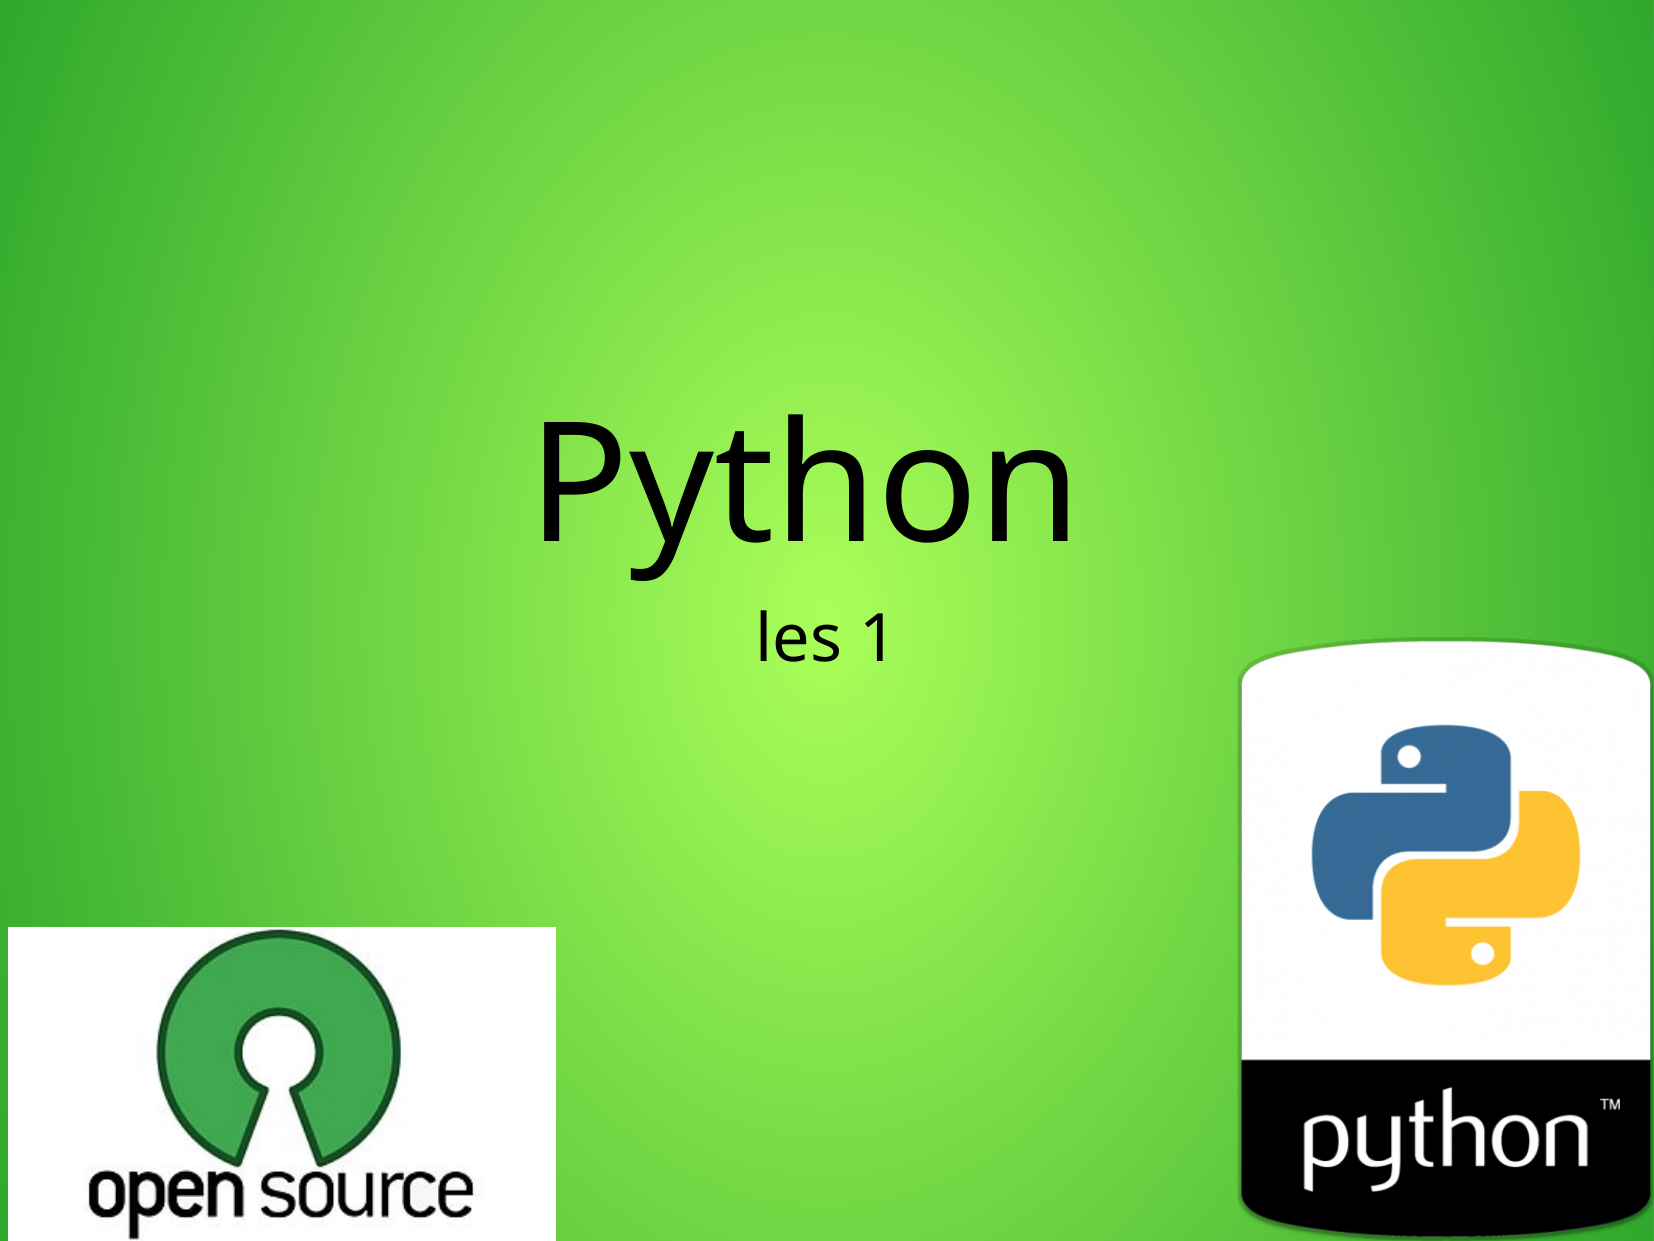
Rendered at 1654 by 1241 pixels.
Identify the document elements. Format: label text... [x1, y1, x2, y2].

picture [8, 927, 556, 1241]
picture [1133, 637, 1654, 1241]
subtitle Python les 1 [82, 47, 1571, 997]
